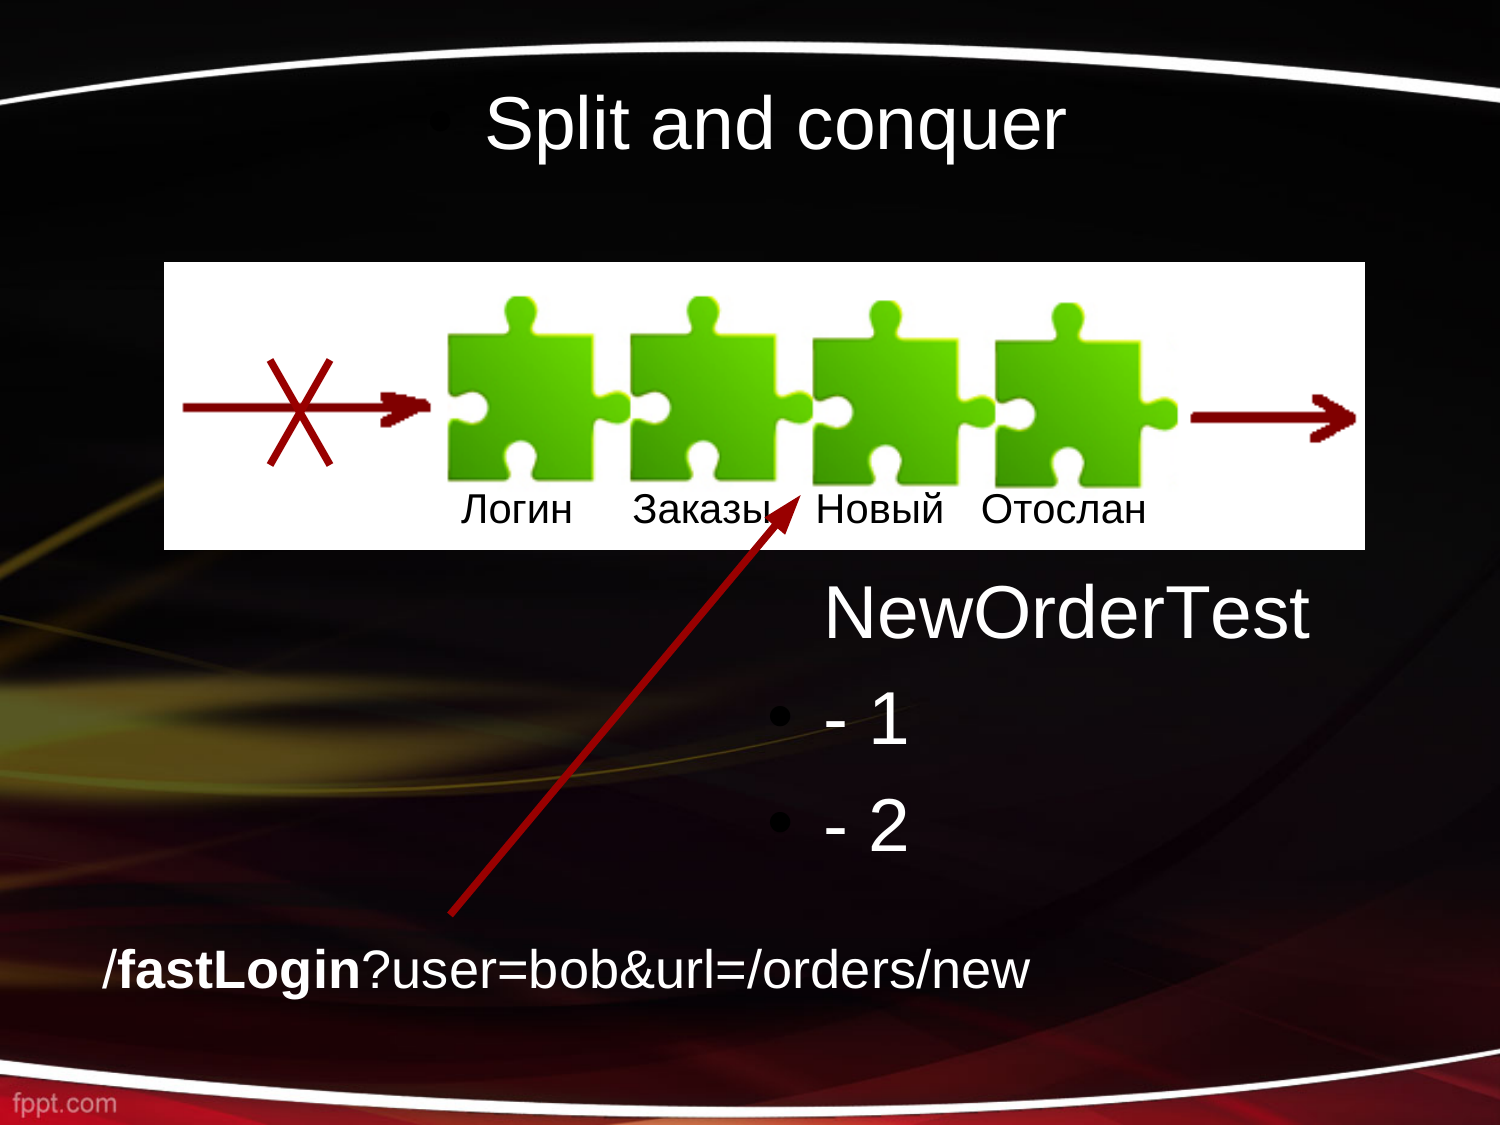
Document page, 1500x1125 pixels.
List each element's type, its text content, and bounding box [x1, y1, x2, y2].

list Split and conquer [90, 45, 1407, 196]
text_box Новый [800, 474, 966, 540]
text_box Логин [446, 474, 617, 540]
text_box Заказы [617, 474, 787, 540]
text_box Отослан [966, 474, 1186, 540]
picture [0, 0, 1500, 1125]
text_box /fastLogin?user=bob&url=/orders/new [87, 927, 1044, 1008]
text_box Заказы [769, 530, 787, 540]
list NewOrderTest - 1 - 2 [752, 555, 1326, 875]
